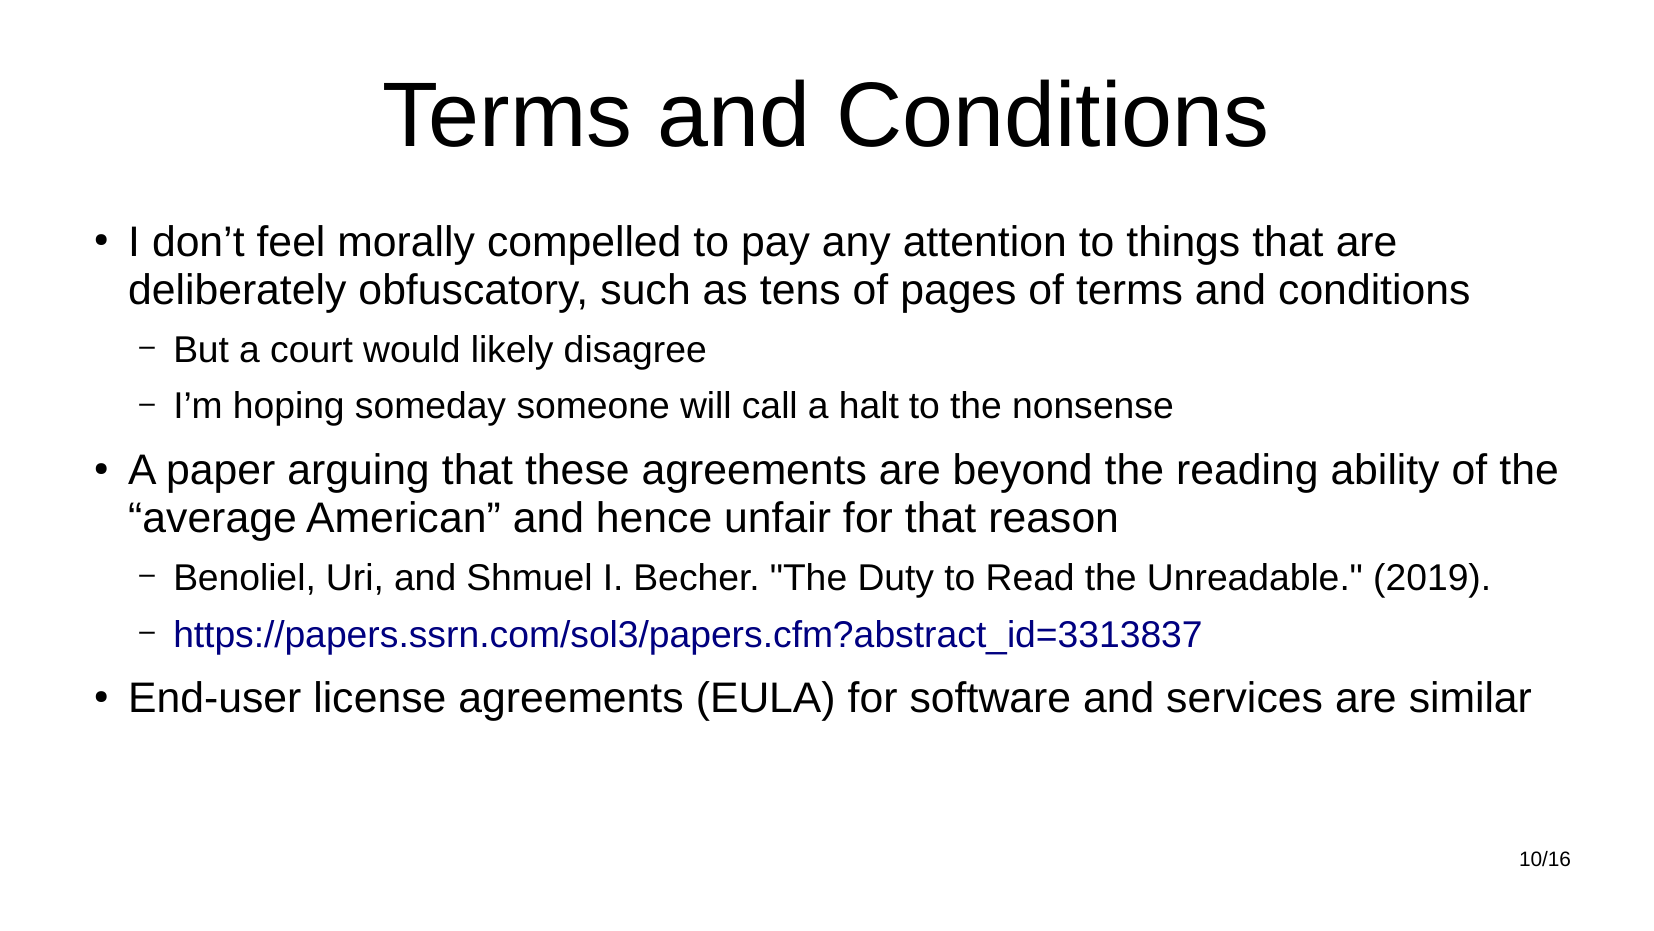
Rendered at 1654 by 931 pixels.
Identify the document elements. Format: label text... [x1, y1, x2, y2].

list I don’t feel morally compelled to pay any attention to things that are deliberately obfuscatory, such as tens of pages of terms and conditions But a court would likely disagree I’m hoping someday someone will call a halt to the nonsense A paper arguing that these agreements are beyond the reading ability of the “average American” and hence unfair for that reason Benoliel, Uri, and Shmuel I. Becher. "The Duty to Read the Unreadable." (2019). https://papers.ssrn.com/sol3/papers.cfm?abstract_id=3313837 End-user license agreements (EULA) for software and services are similar [82, 217, 1571, 758]
title Terms and Conditions [82, 37, 1571, 193]
